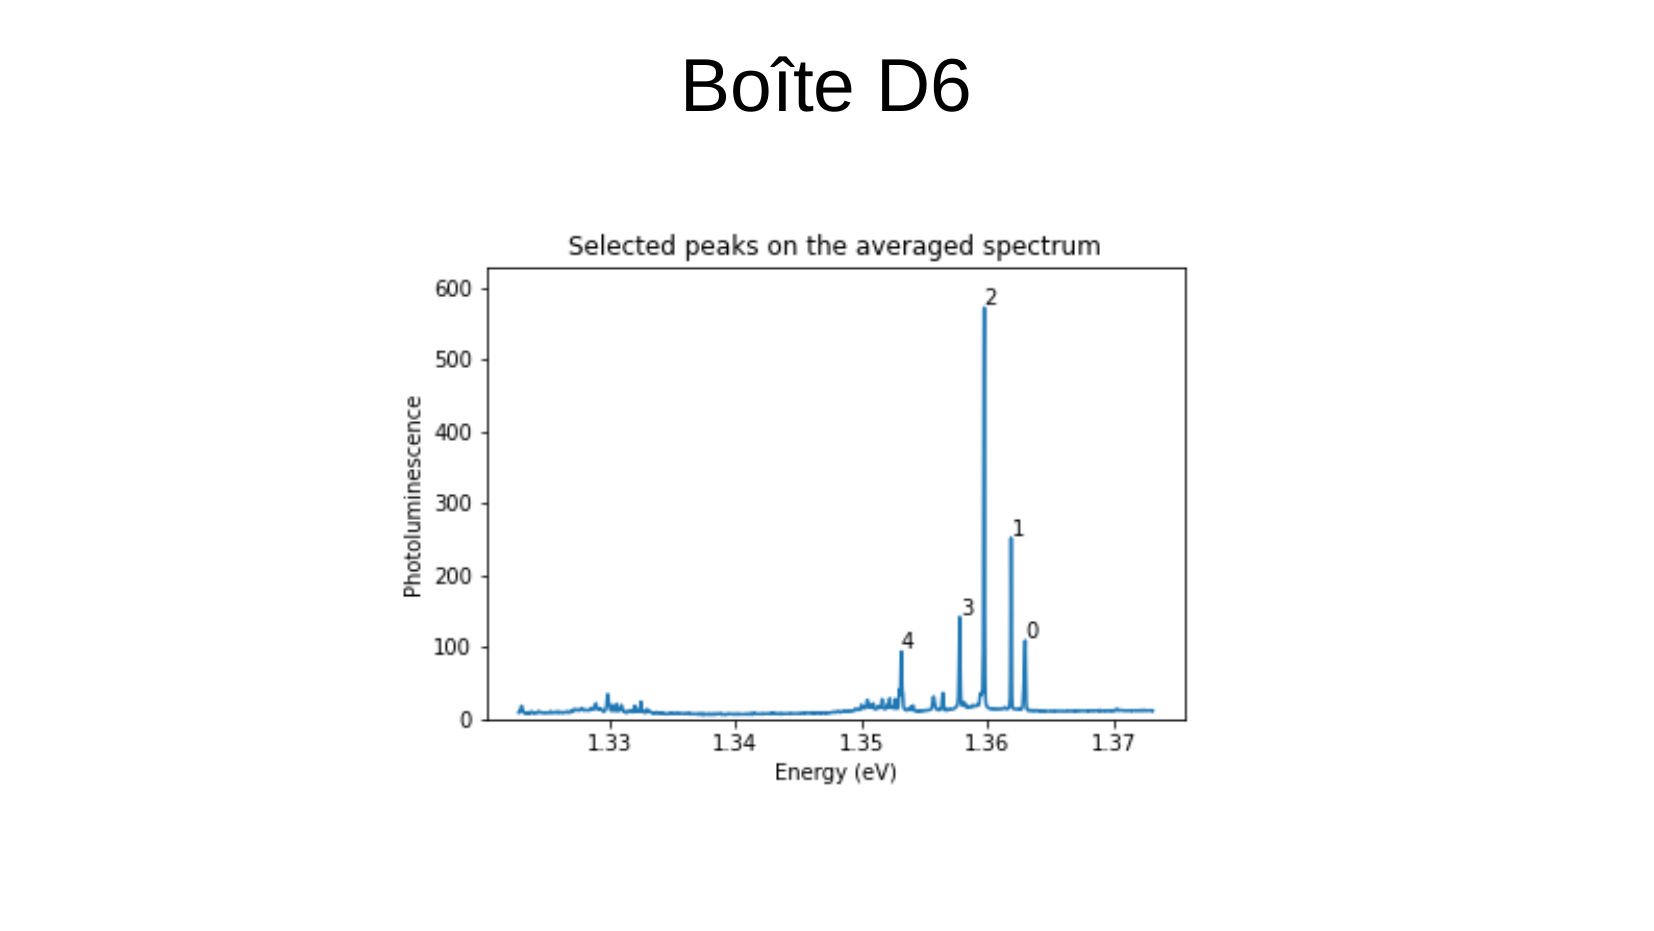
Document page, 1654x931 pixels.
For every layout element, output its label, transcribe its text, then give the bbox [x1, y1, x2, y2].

title Boîte D6 [82, 7, 1571, 163]
picture [375, 195, 1275, 796]
